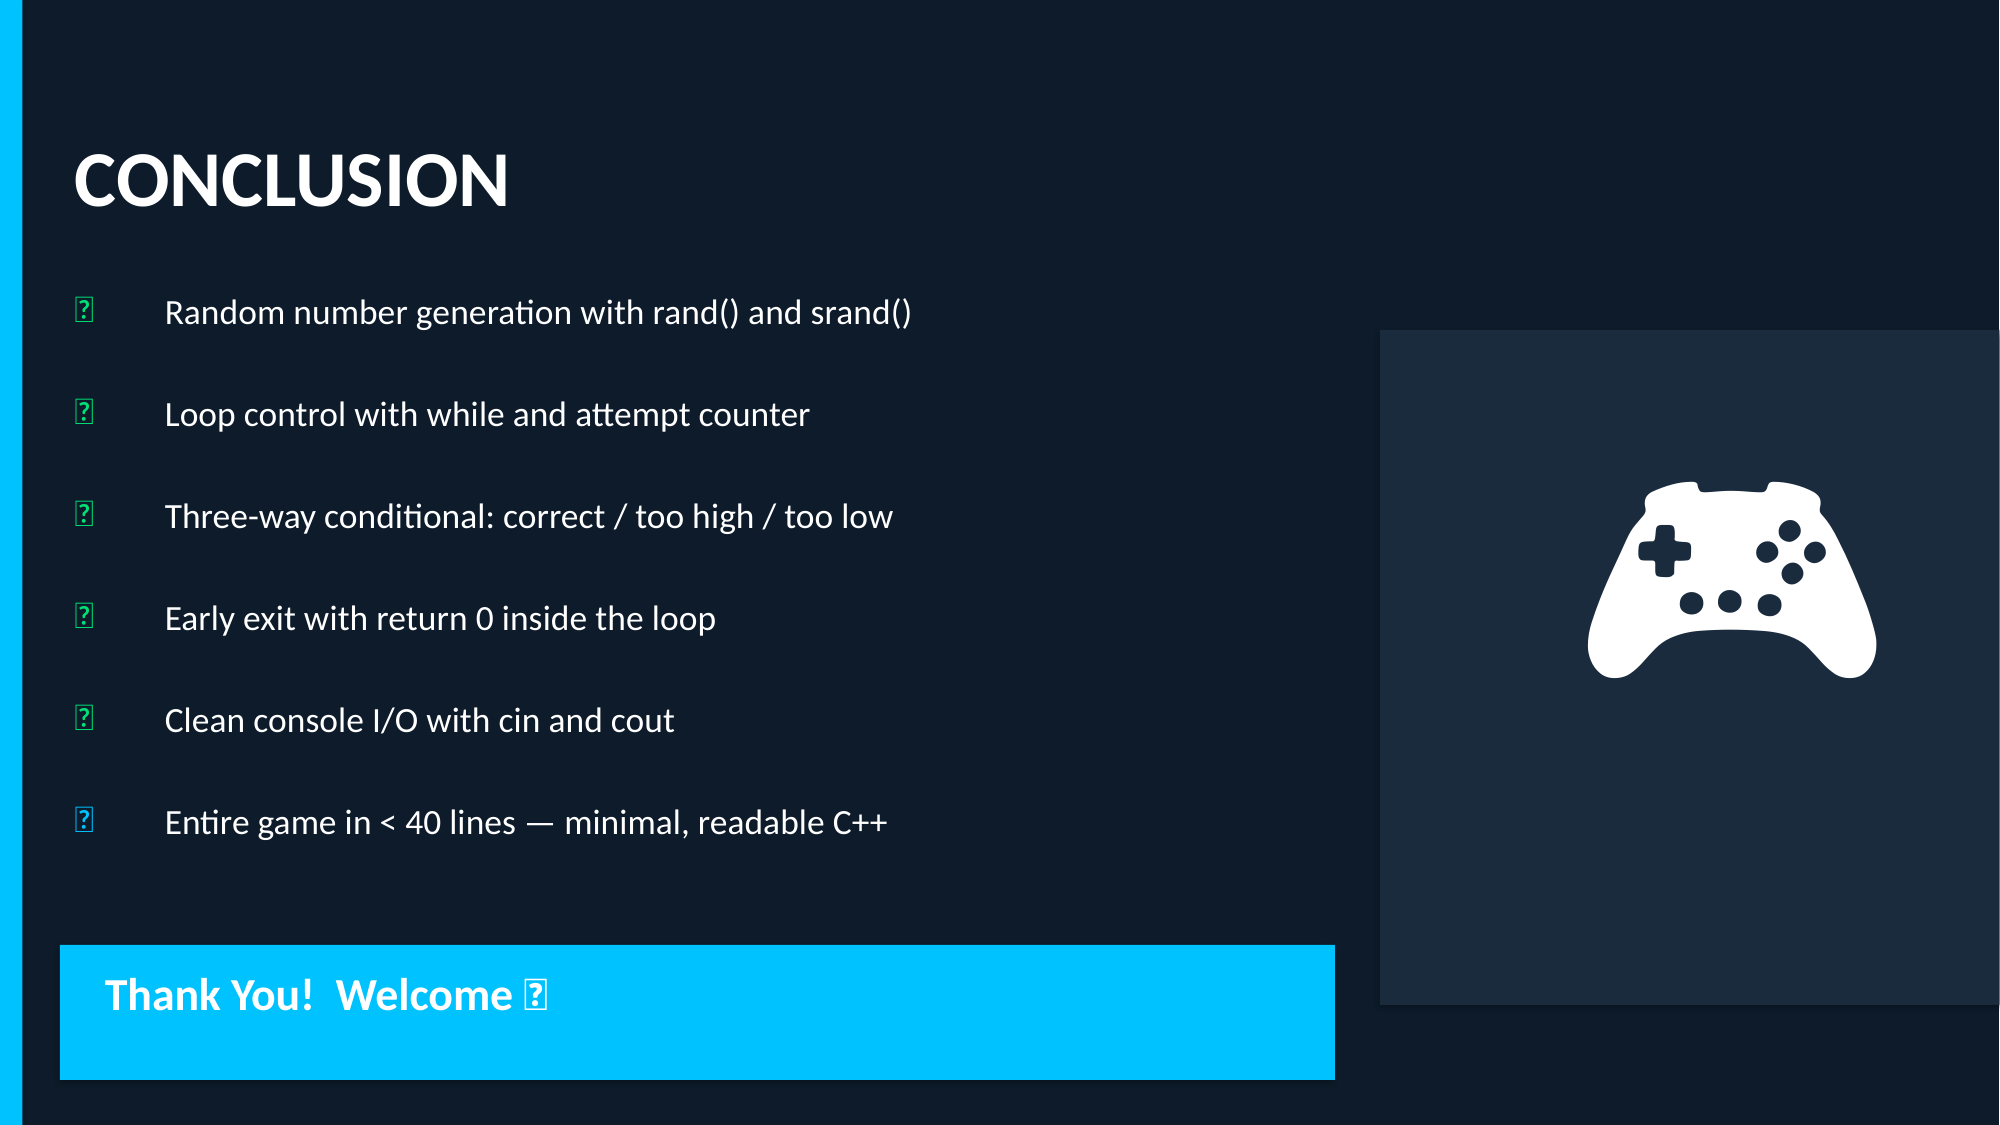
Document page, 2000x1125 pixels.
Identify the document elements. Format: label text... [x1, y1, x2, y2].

text_box Entire game in < 40 lines — minimal, readable C++ [149, 791, 1335, 850]
text_box [59, 944, 1335, 1080]
text_box 🎮 [1469, 389, 1995, 755]
text_box [1379, 329, 2000, 1005]
text_box ✅ [59, 787, 135, 848]
text_box Early exit with return 0 inside the loop [149, 587, 1335, 646]
text_box Loop control with while and attempt counter [149, 383, 1335, 442]
text_box ✅ [59, 481, 135, 542]
text_box ✅ [59, 685, 135, 746]
text_box Three-way conditional: correct / too high / too low [149, 485, 1335, 544]
text_box ✅ [59, 277, 135, 338]
text_box ✅ [59, 379, 135, 440]
text_box CONCLUSION [59, 120, 1410, 230]
text_box ✅ [59, 583, 135, 644]
text_box Thank You! Welcome 🙋 [89, 956, 1305, 1027]
text_box Random number generation with rand() and srand() [149, 281, 1335, 340]
text_box Clean console I/O with cin and cout [149, 689, 1335, 748]
text_box [0, 0, 23, 1125]
